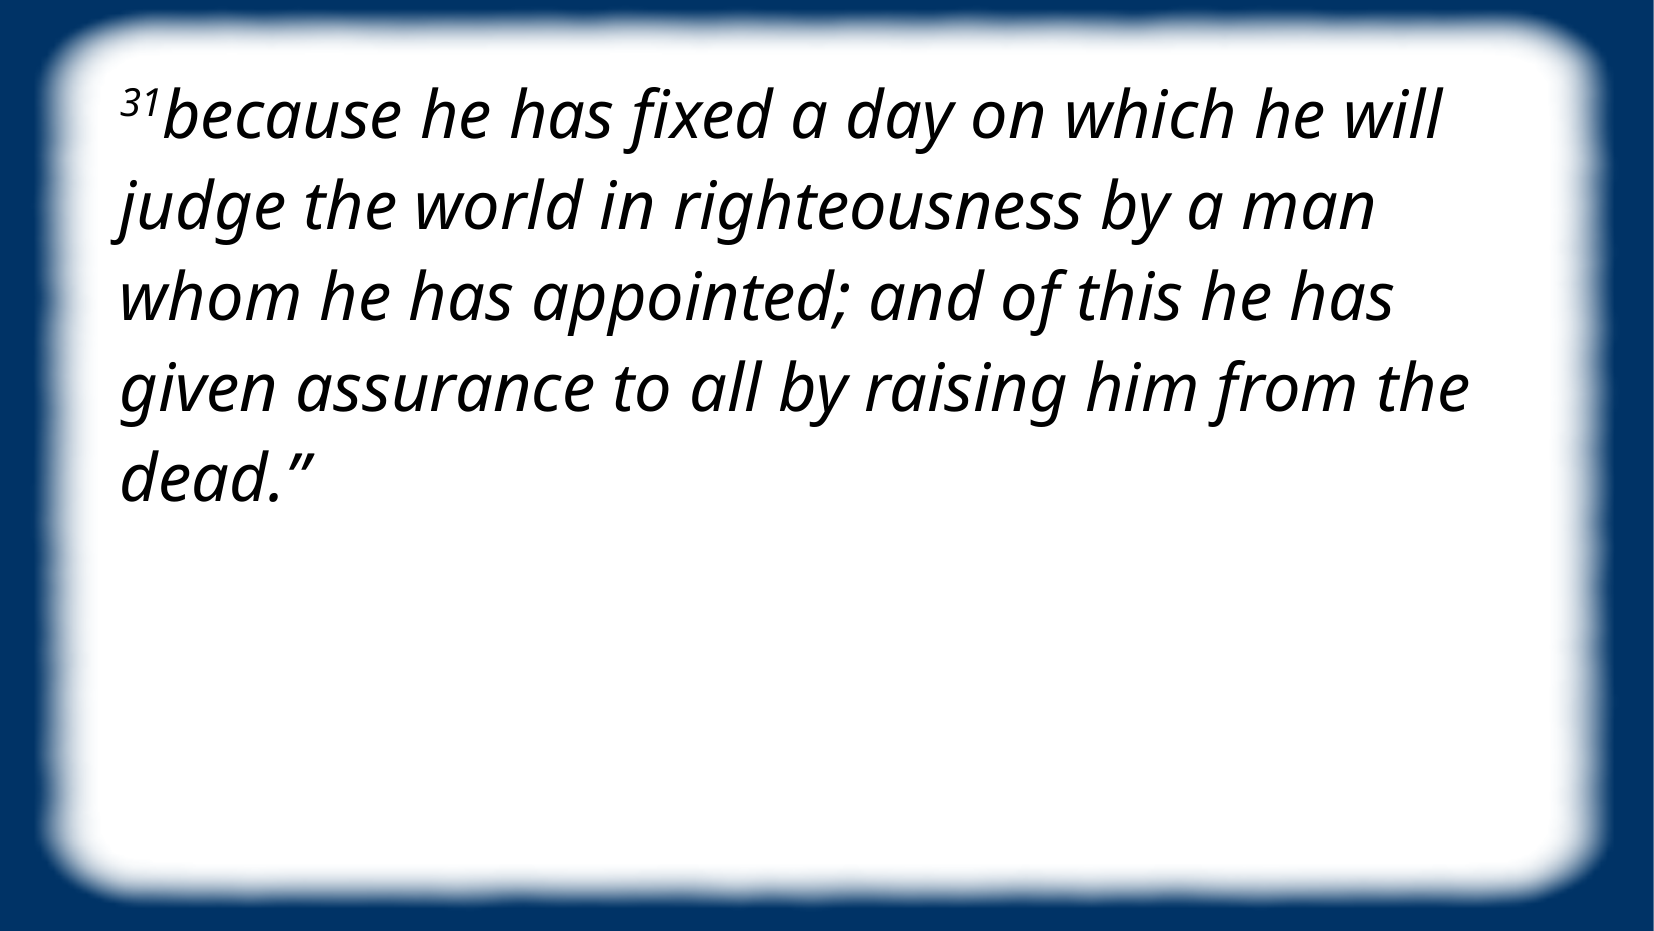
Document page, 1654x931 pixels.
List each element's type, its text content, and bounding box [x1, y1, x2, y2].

text_box 31because he has fixed a day on which he will judge the world in righteousness by a man whom he has appointed; and of this he has given assurance to all by raising him from the dead.” [105, 60, 1546, 519]
picture [0, 0, 1654, 931]
